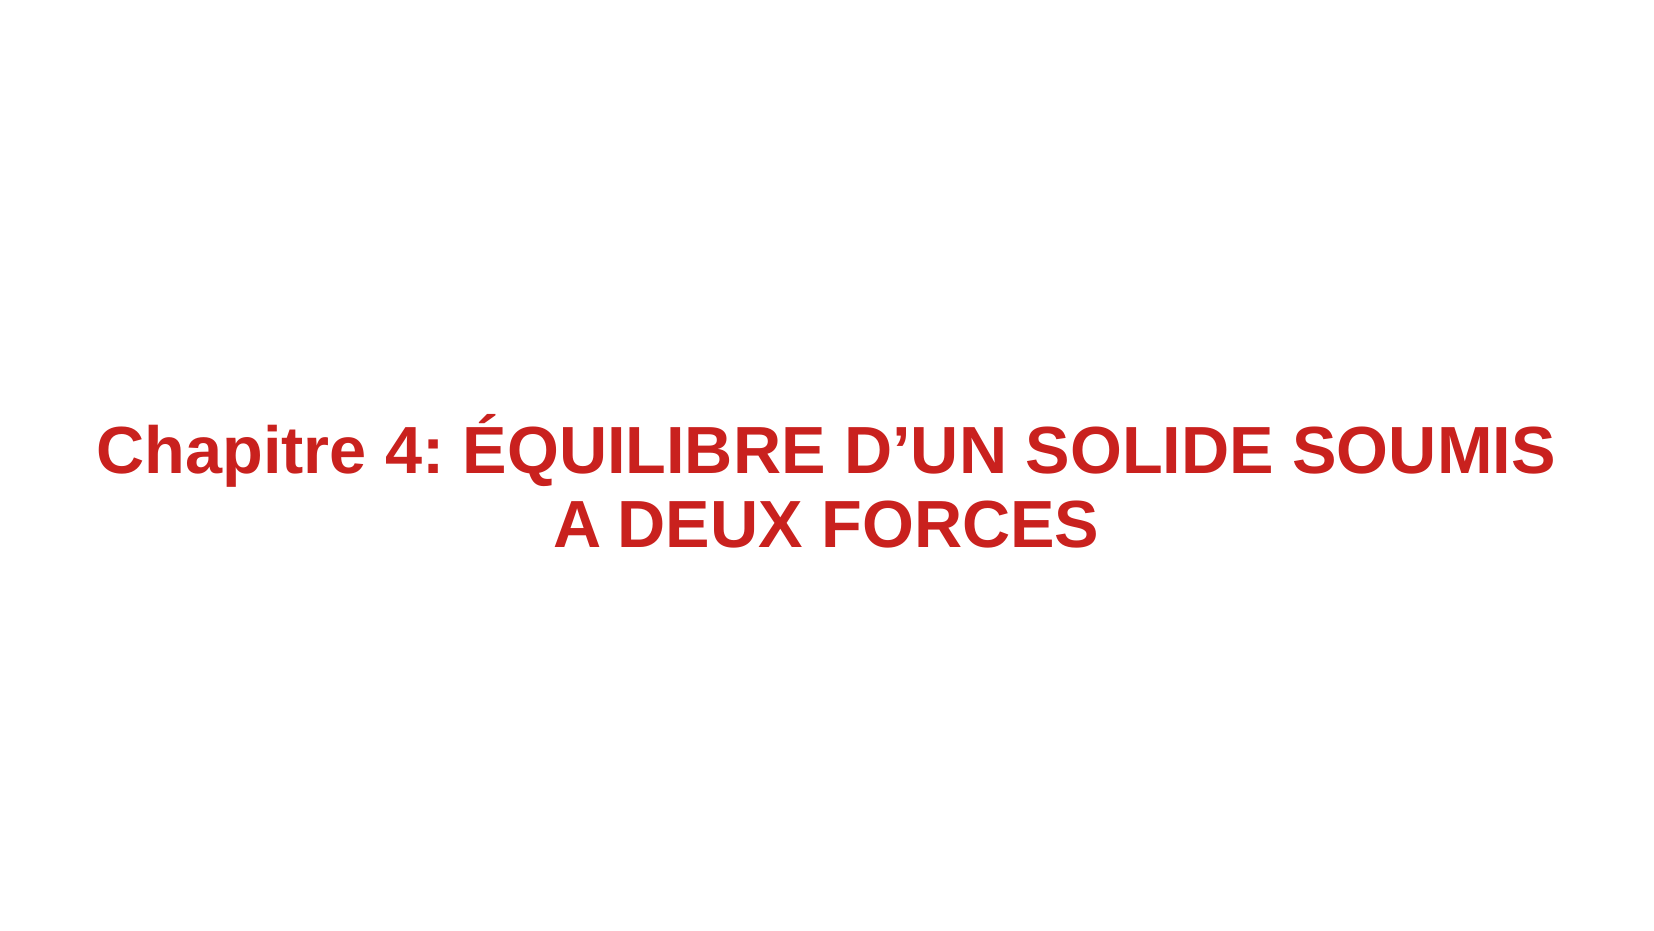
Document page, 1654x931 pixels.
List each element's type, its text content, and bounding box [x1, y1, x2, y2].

subtitle Chapitre 4: ÉQUILIBRE D’UN SOLIDE SOUMIS A DEUX FORCES [82, 217, 1571, 758]
